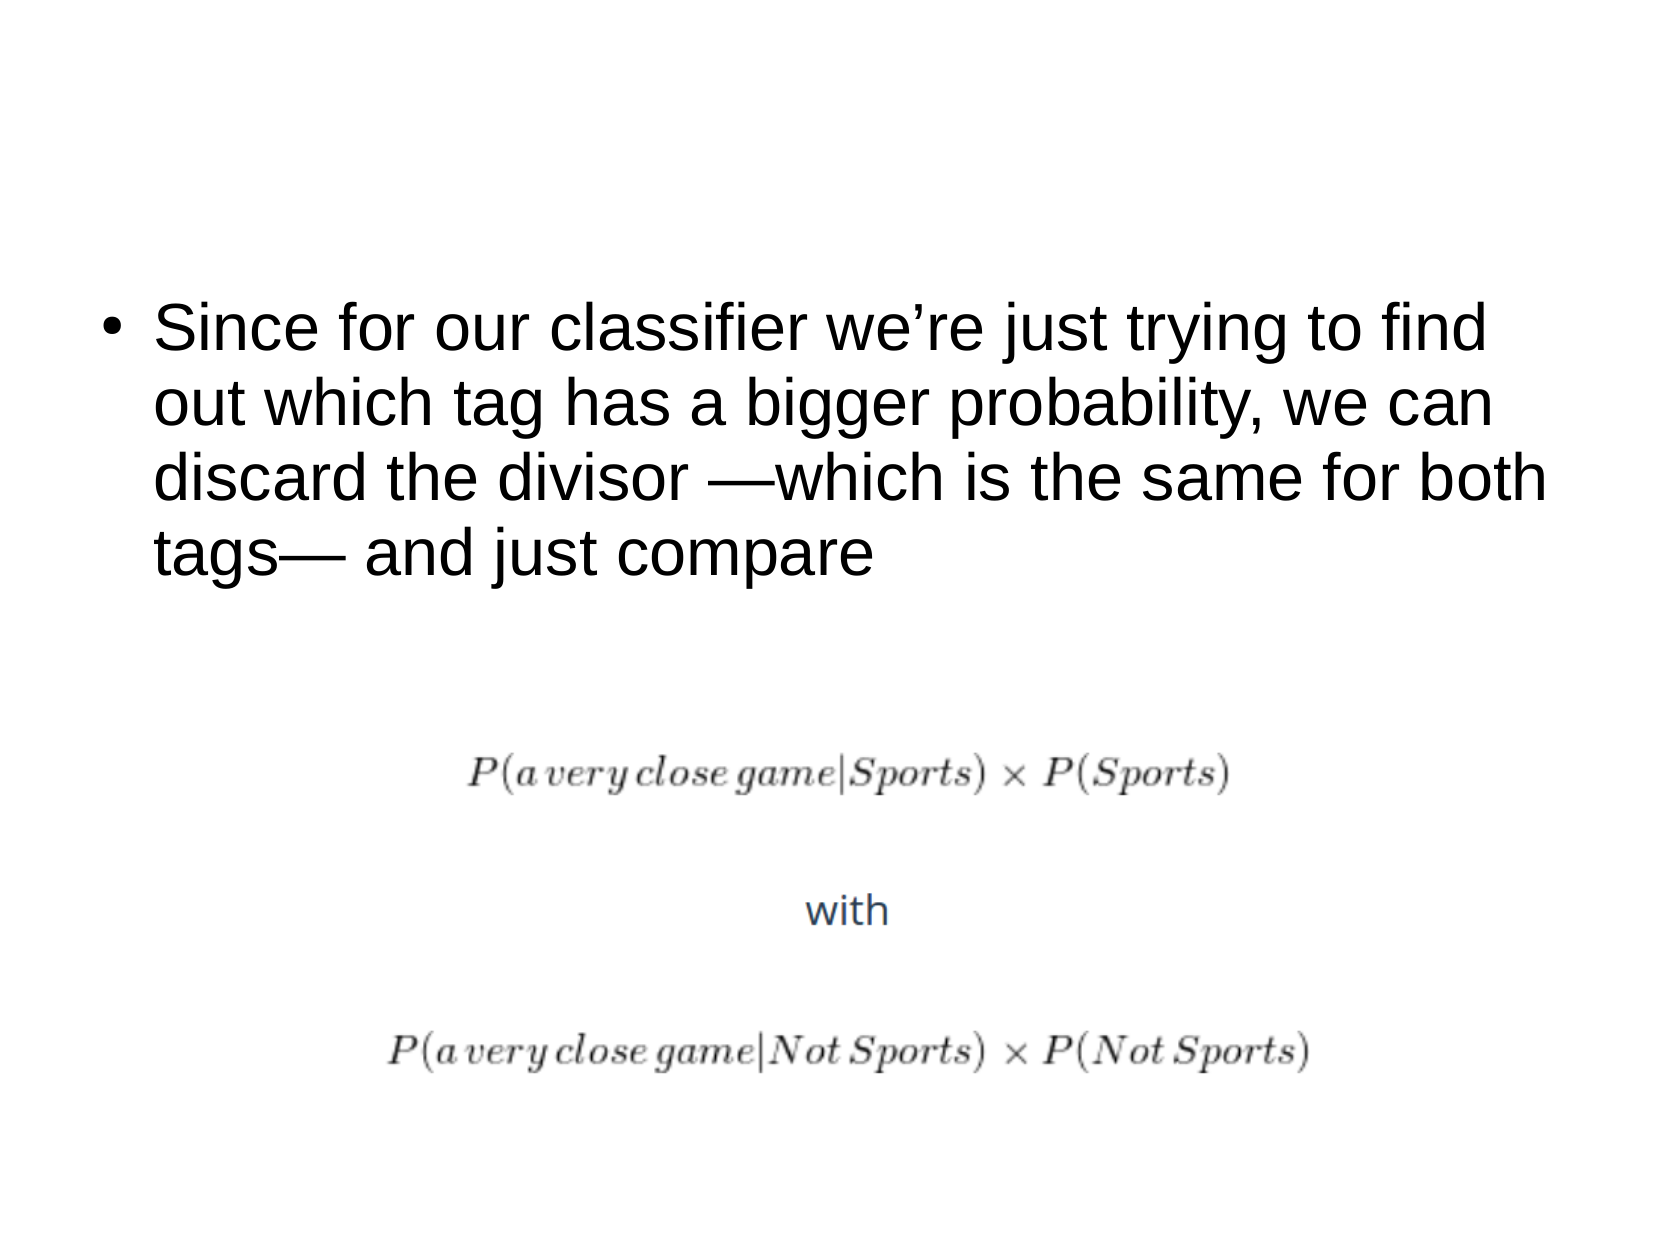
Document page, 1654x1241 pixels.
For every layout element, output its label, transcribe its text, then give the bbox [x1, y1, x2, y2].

picture [345, 685, 1402, 1171]
list Since for our classifier we’re just trying to find out which tag has a bigger probability, we can discard the divisor —which is the same for both tags— and just compare [82, 290, 1571, 1010]
